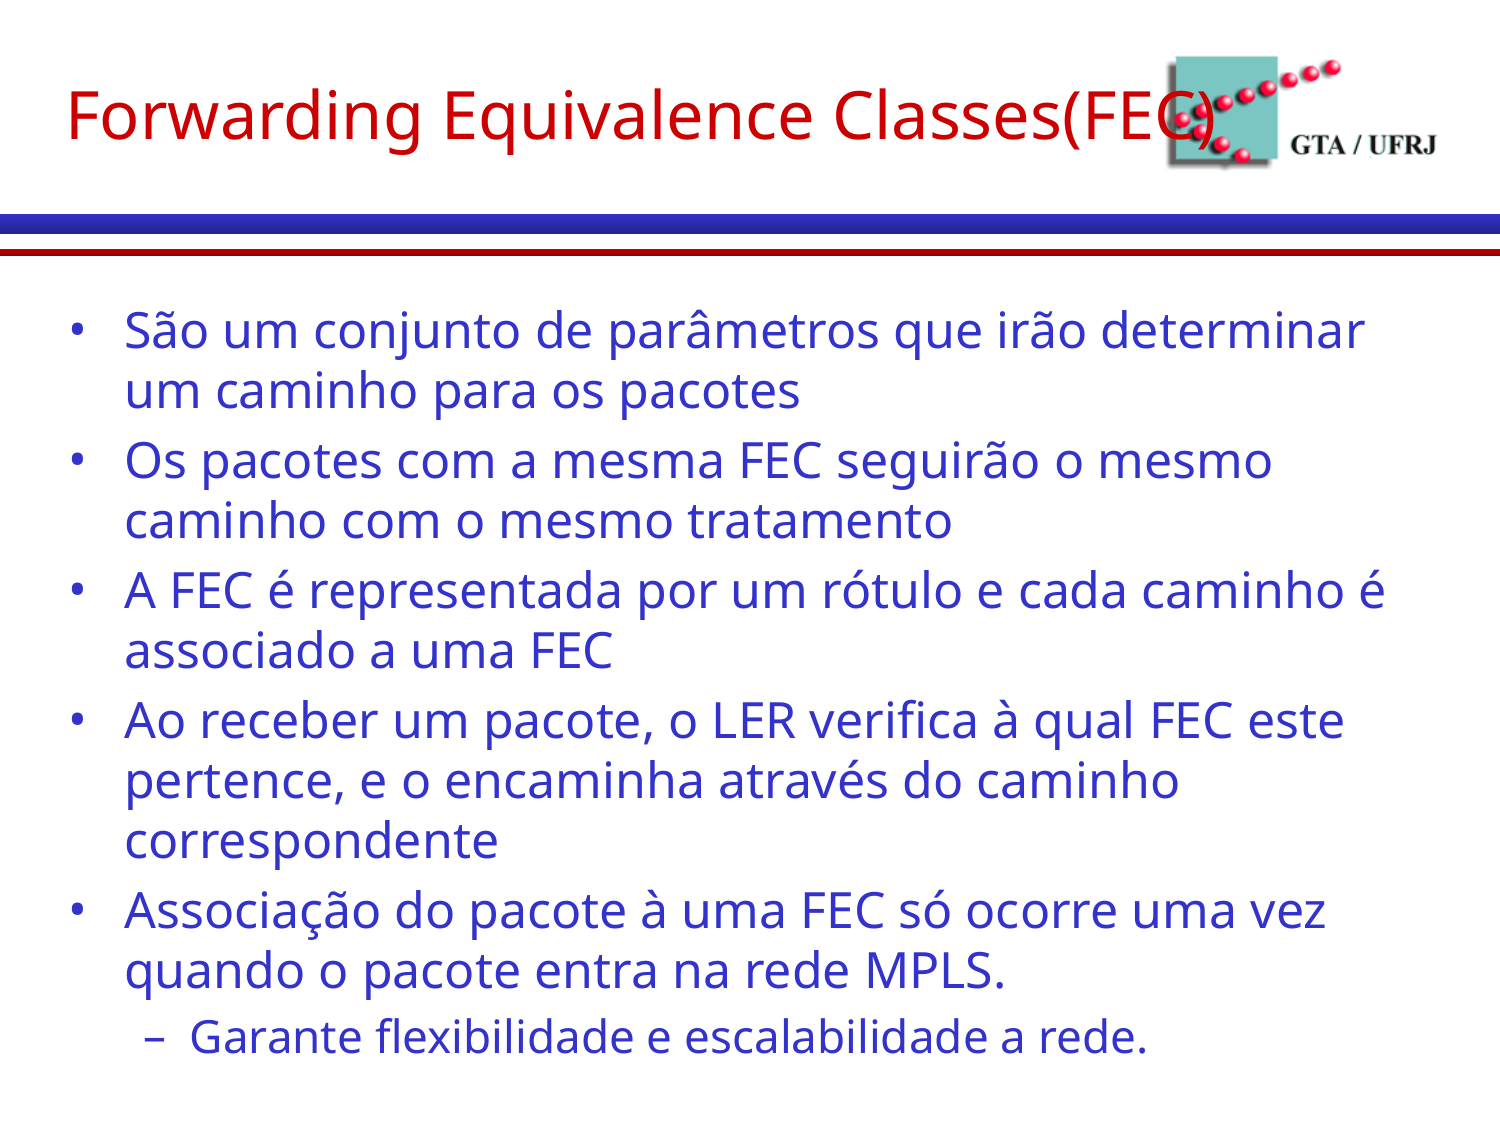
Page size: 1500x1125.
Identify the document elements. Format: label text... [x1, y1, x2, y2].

title Forwarding Equivalence Classes(FEC) [50, 37, 1374, 189]
list São um conjunto de parâmetros que irão determinar um caminho para os pacotes Os pacotes com a mesma FEC seguirão o mesmo caminho com o mesmo tratamento A FEC é representada por um rótulo e cada caminho é associado a uma FEC Ao receber um pacote, o LER verifica à qual FEC este pertence, e o encaminha através do caminho correspondente Associação do pacote à uma FEC só ocorre uma vez quando o pacote entra na rede MPLS. Garante flexibilidade e escalabilidade a rede. [53, 290, 1447, 1083]
picture [1374, 50, 1446, 174]
